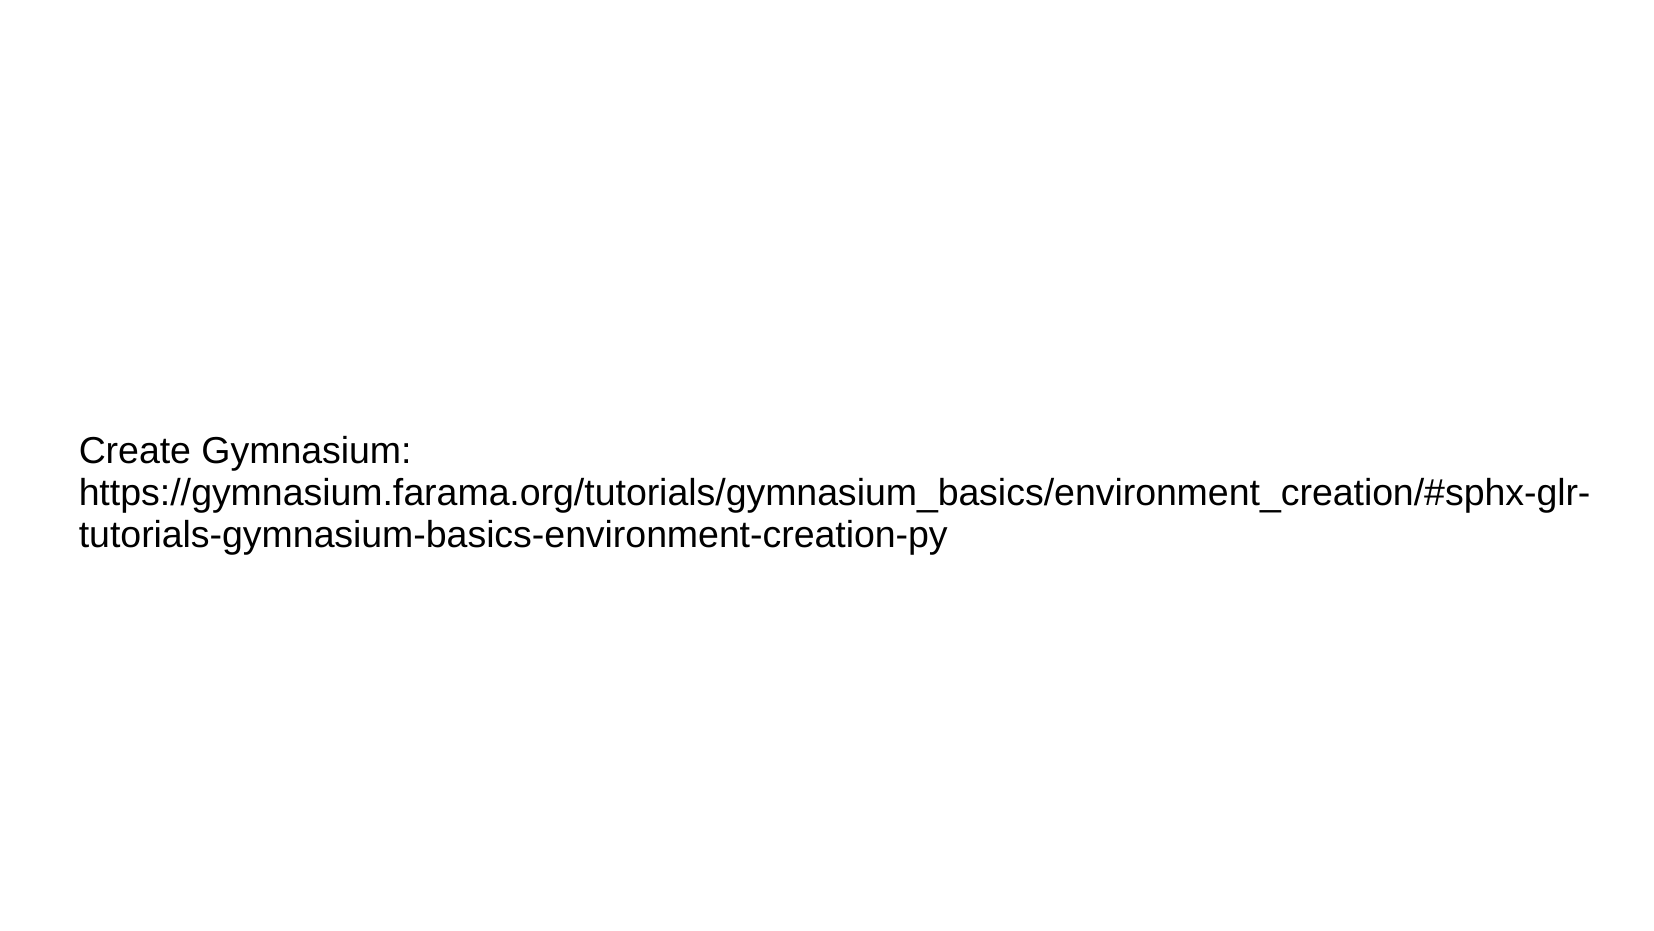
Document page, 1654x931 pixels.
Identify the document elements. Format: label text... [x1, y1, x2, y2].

text_box Create Gymnasium: https://gymnasium.farama.org/tutorials/gymnasium_basics/environment_creation/#sphx-glr-tutorials-gymnasium-basics-environment-creation-py [63, 422, 1606, 564]
